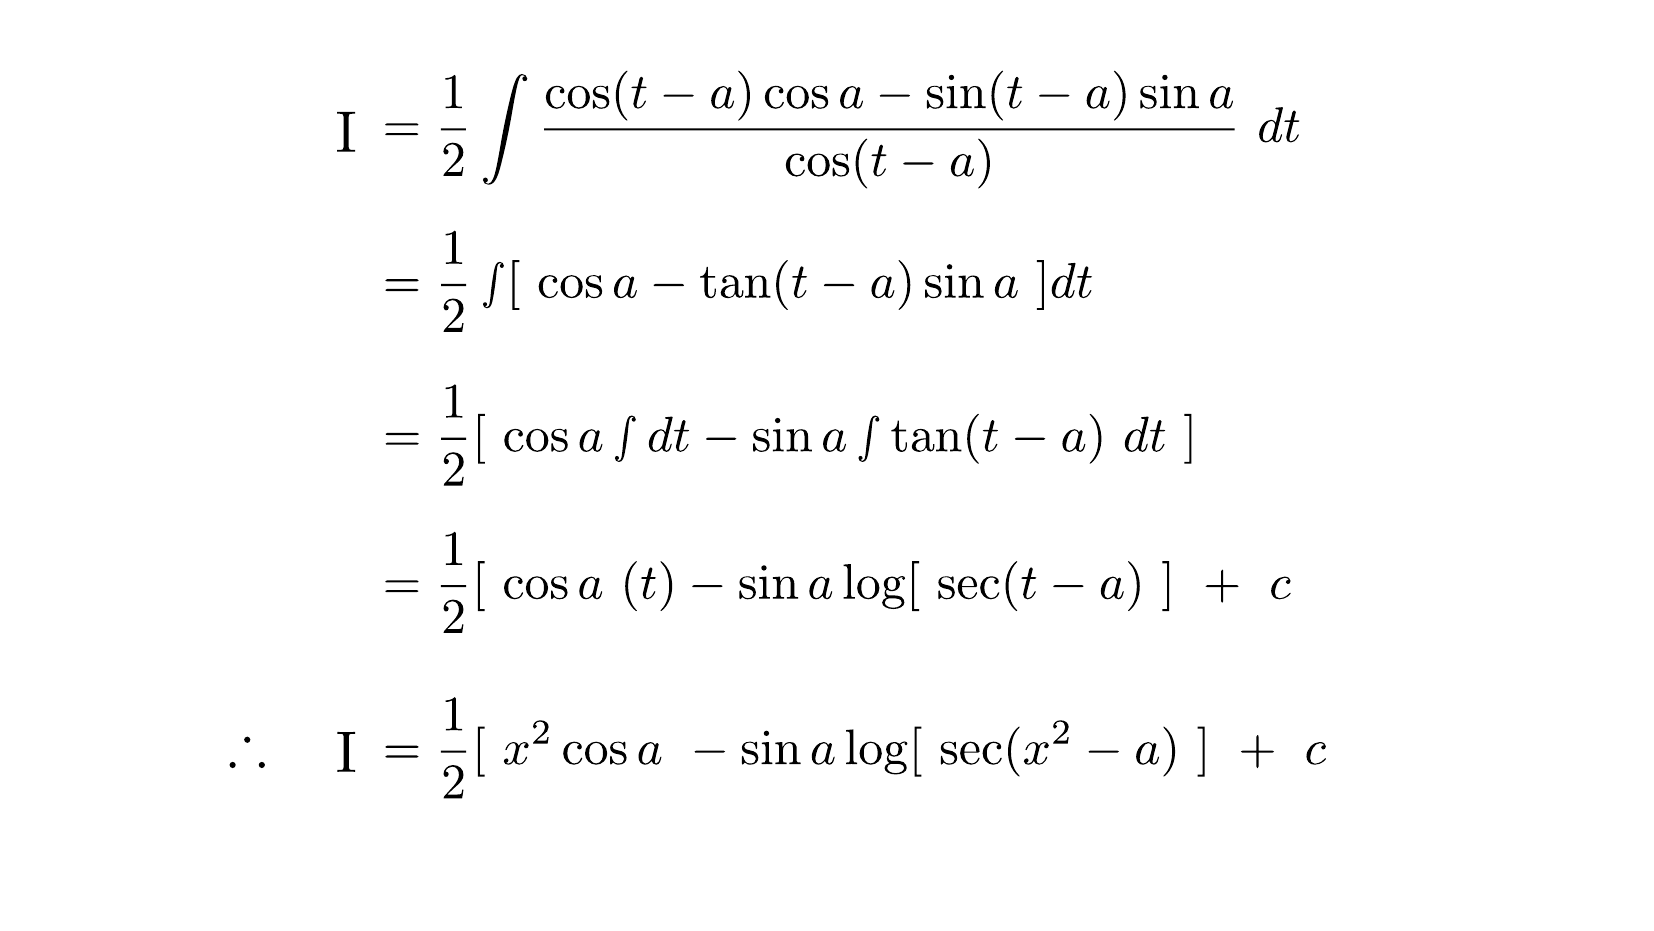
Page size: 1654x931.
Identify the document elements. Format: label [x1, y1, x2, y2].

text_box [385, 384, 1192, 486]
text_box [337, 731, 356, 772]
title [47, 37, 1607, 886]
text_box [229, 736, 265, 769]
text_box [385, 230, 1093, 332]
text_box [384, 697, 1326, 799]
text_box [384, 531, 1291, 633]
text_box [337, 111, 356, 152]
text_box [384, 70, 1300, 189]
